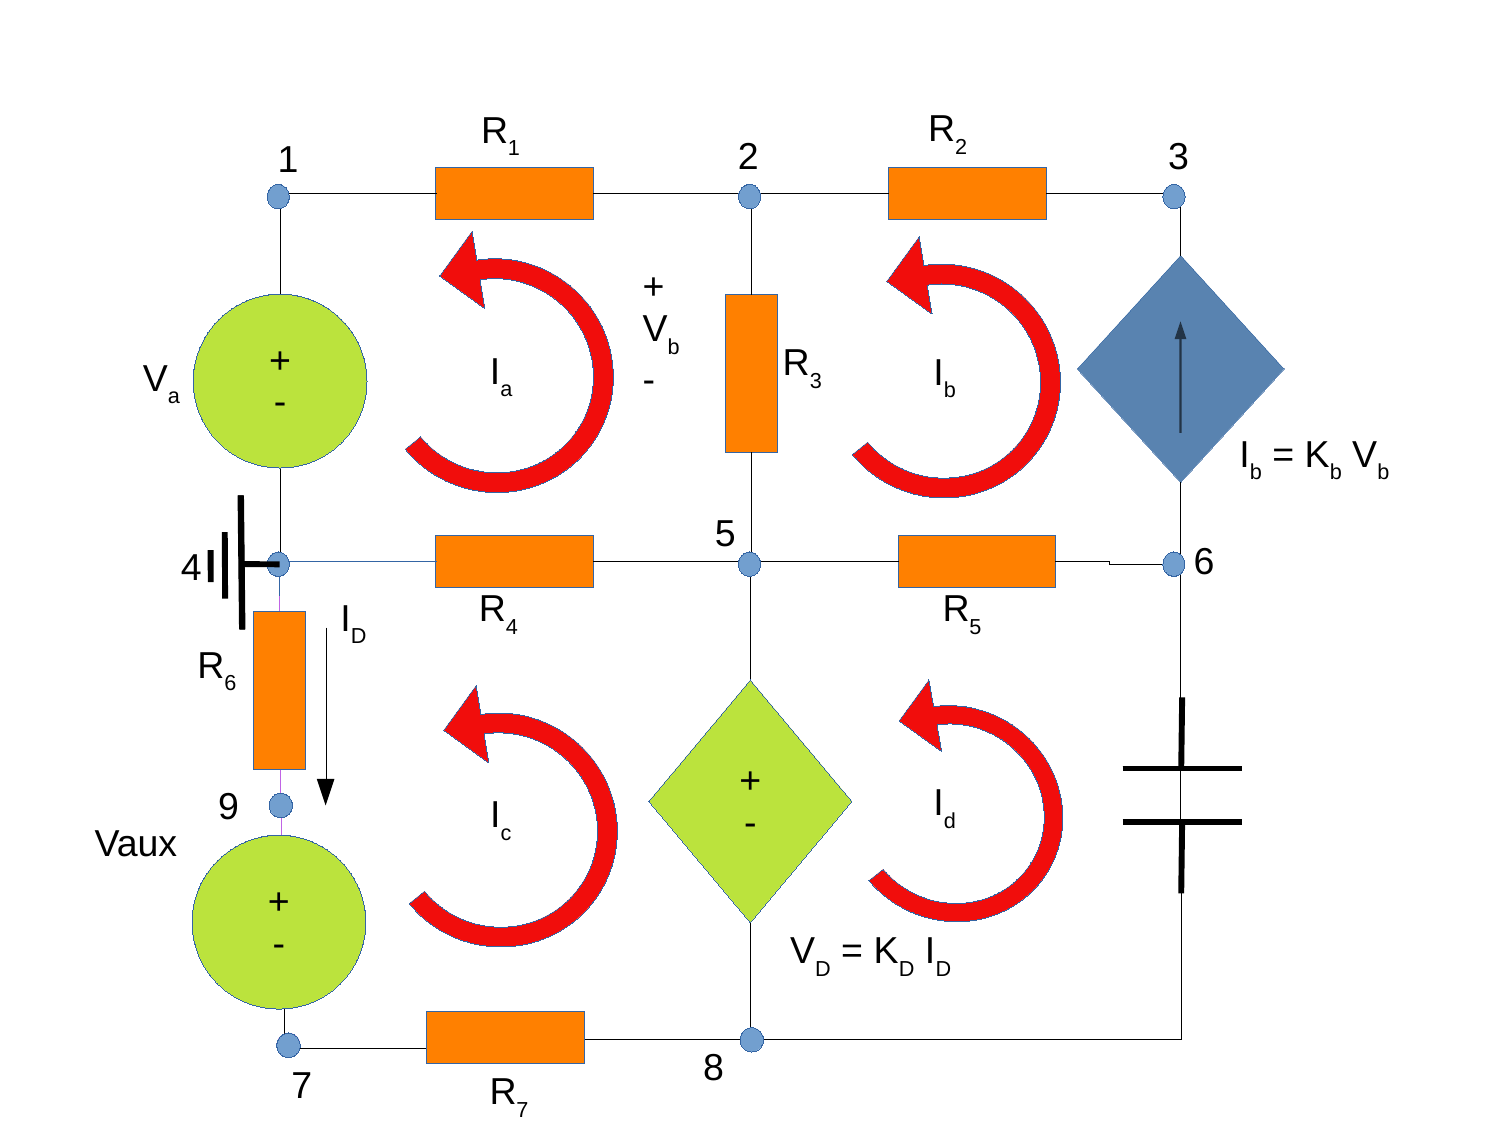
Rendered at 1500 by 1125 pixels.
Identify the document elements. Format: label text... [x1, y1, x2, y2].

text_box 2 [723, 127, 774, 185]
text_box [435, 167, 594, 220]
text_box Ib = Kb Vb [1224, 425, 1500, 531]
text_box 7 [276, 1057, 387, 1125]
text_box Va [128, 349, 235, 455]
text_box R4 [464, 580, 574, 686]
text_box R6 [182, 636, 253, 742]
text_box [740, 1027, 764, 1053]
text_box Ic [475, 786, 557, 892]
text_box 1 [262, 131, 373, 237]
text_box [1162, 551, 1178, 577]
text_box [738, 185, 761, 209]
text_box R7 [474, 1064, 585, 1125]
text_box 3 [1153, 127, 1263, 234]
text_box Ib [918, 344, 1002, 450]
text_box + - [192, 835, 366, 1010]
text_box R5 [927, 580, 1038, 686]
text_box + - [648, 679, 852, 923]
text_box [267, 551, 290, 577]
text_box 8 [688, 1040, 739, 1096]
text_box [1077, 255, 1285, 483]
text_box [267, 184, 290, 209]
text_box [405, 231, 614, 493]
text_box R1 [466, 102, 576, 208]
text_box [276, 1032, 301, 1058]
text_box [253, 611, 306, 770]
text_box + Vb - [627, 258, 735, 498]
text_box 6 [1178, 533, 1289, 639]
text_box [898, 535, 1056, 588]
text_box ID [325, 589, 408, 695]
text_box 9 [203, 778, 254, 836]
text_box Vaux [79, 814, 193, 920]
text_box [868, 679, 1063, 922]
text_box [739, 552, 761, 577]
text_box [435, 535, 594, 588]
text_box [735, 294, 778, 453]
text_box Ia [475, 342, 577, 461]
text_box 5 [699, 505, 751, 568]
text_box [269, 793, 293, 818]
text_box 4 [166, 539, 226, 597]
text_box [852, 236, 1061, 498]
text_box [426, 1011, 585, 1064]
text_box + - [199, 294, 368, 469]
text_box R3 [768, 334, 878, 440]
text_box [1162, 184, 1186, 209]
text_box Id [918, 774, 1002, 880]
text_box R2 [913, 100, 1024, 206]
text_box [888, 167, 1047, 220]
text_box [409, 685, 618, 947]
text_box VD = KD ID [775, 922, 1075, 1028]
